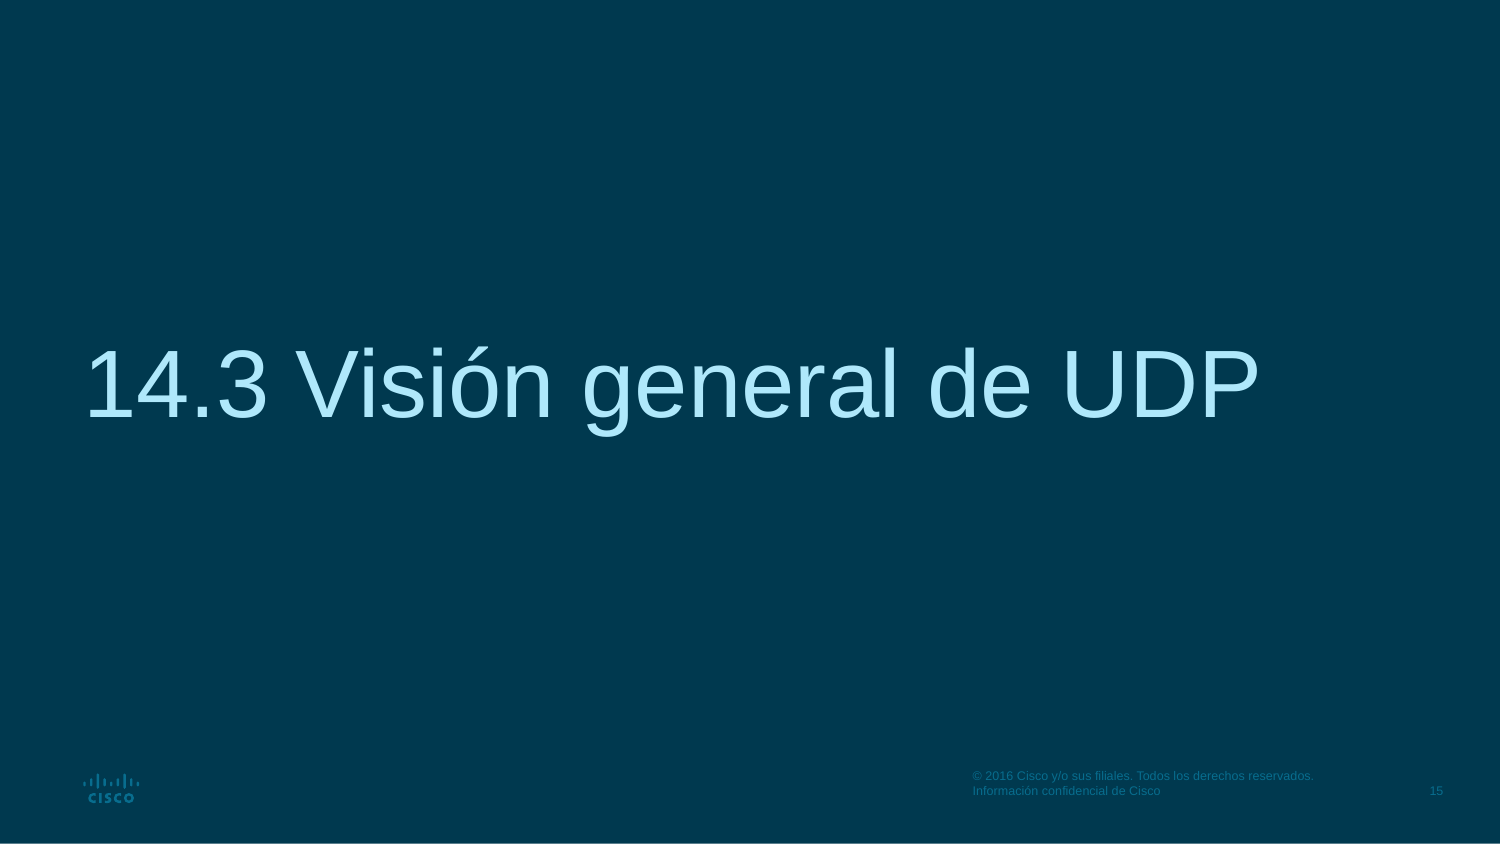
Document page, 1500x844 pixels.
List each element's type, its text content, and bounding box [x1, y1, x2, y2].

title 14.3 Visión general de UDP [68, 293, 1356, 446]
